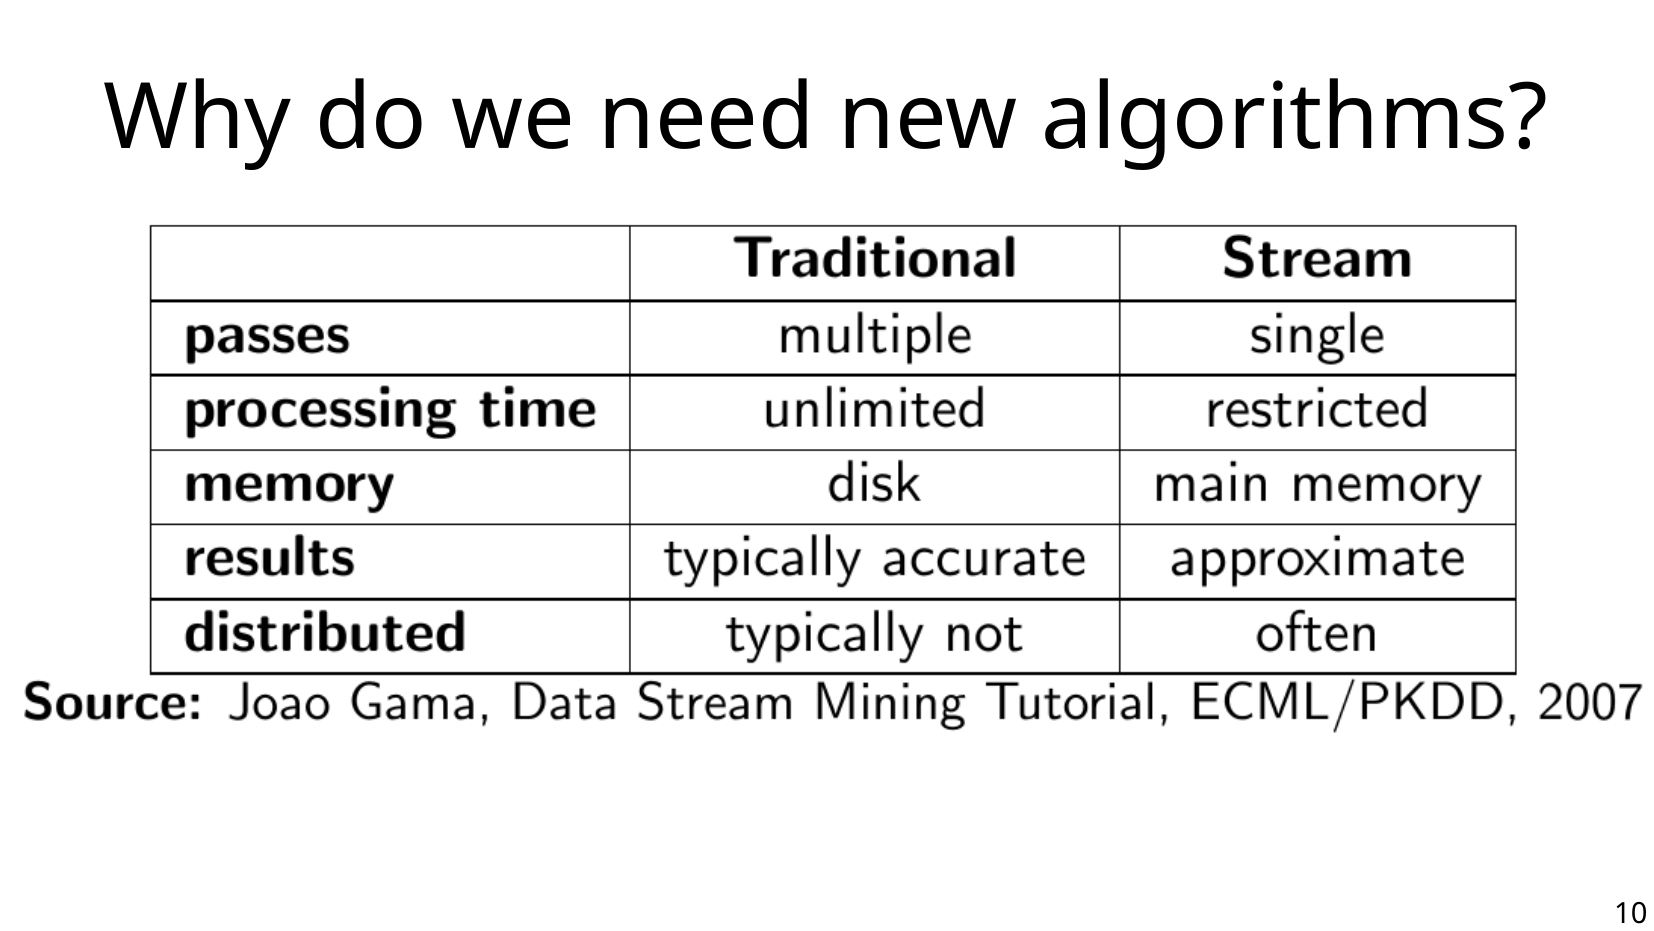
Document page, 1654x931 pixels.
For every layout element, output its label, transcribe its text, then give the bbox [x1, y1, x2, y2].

picture [2, 186, 1654, 745]
title Why do we need new algorithms? [82, 1, 1571, 186]
